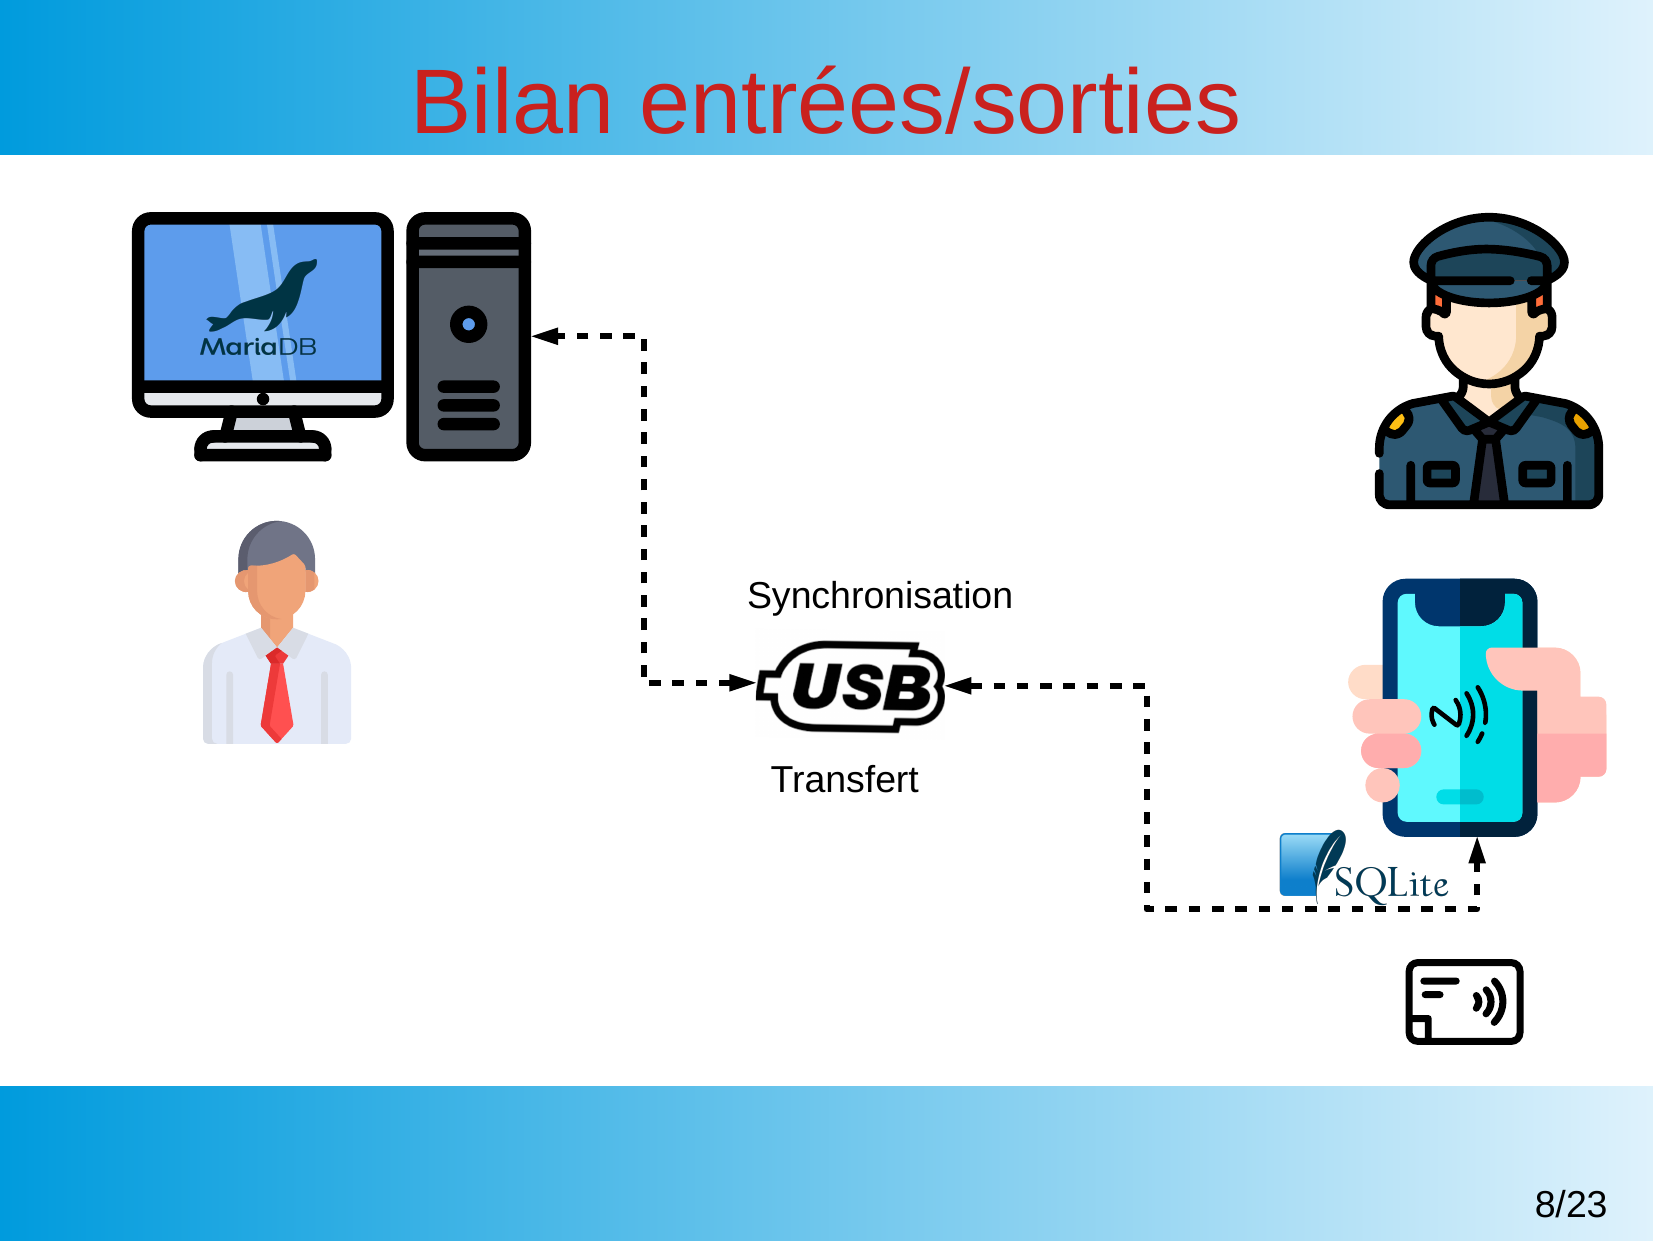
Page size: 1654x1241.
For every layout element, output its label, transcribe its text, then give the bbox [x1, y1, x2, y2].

picture [131, 200, 532, 472]
picture [755, 666, 945, 740]
picture [1275, 578, 1607, 910]
picture [1370, 212, 1607, 510]
picture [1405, 956, 1524, 1048]
title Bilan entrées/sorties [82, 49, 1571, 155]
text_box Synchronisation [732, 566, 1040, 666]
text_box Transfert [755, 751, 1134, 851]
text_box 21/23 [1520, 1175, 1654, 1241]
picture [165, 520, 389, 745]
